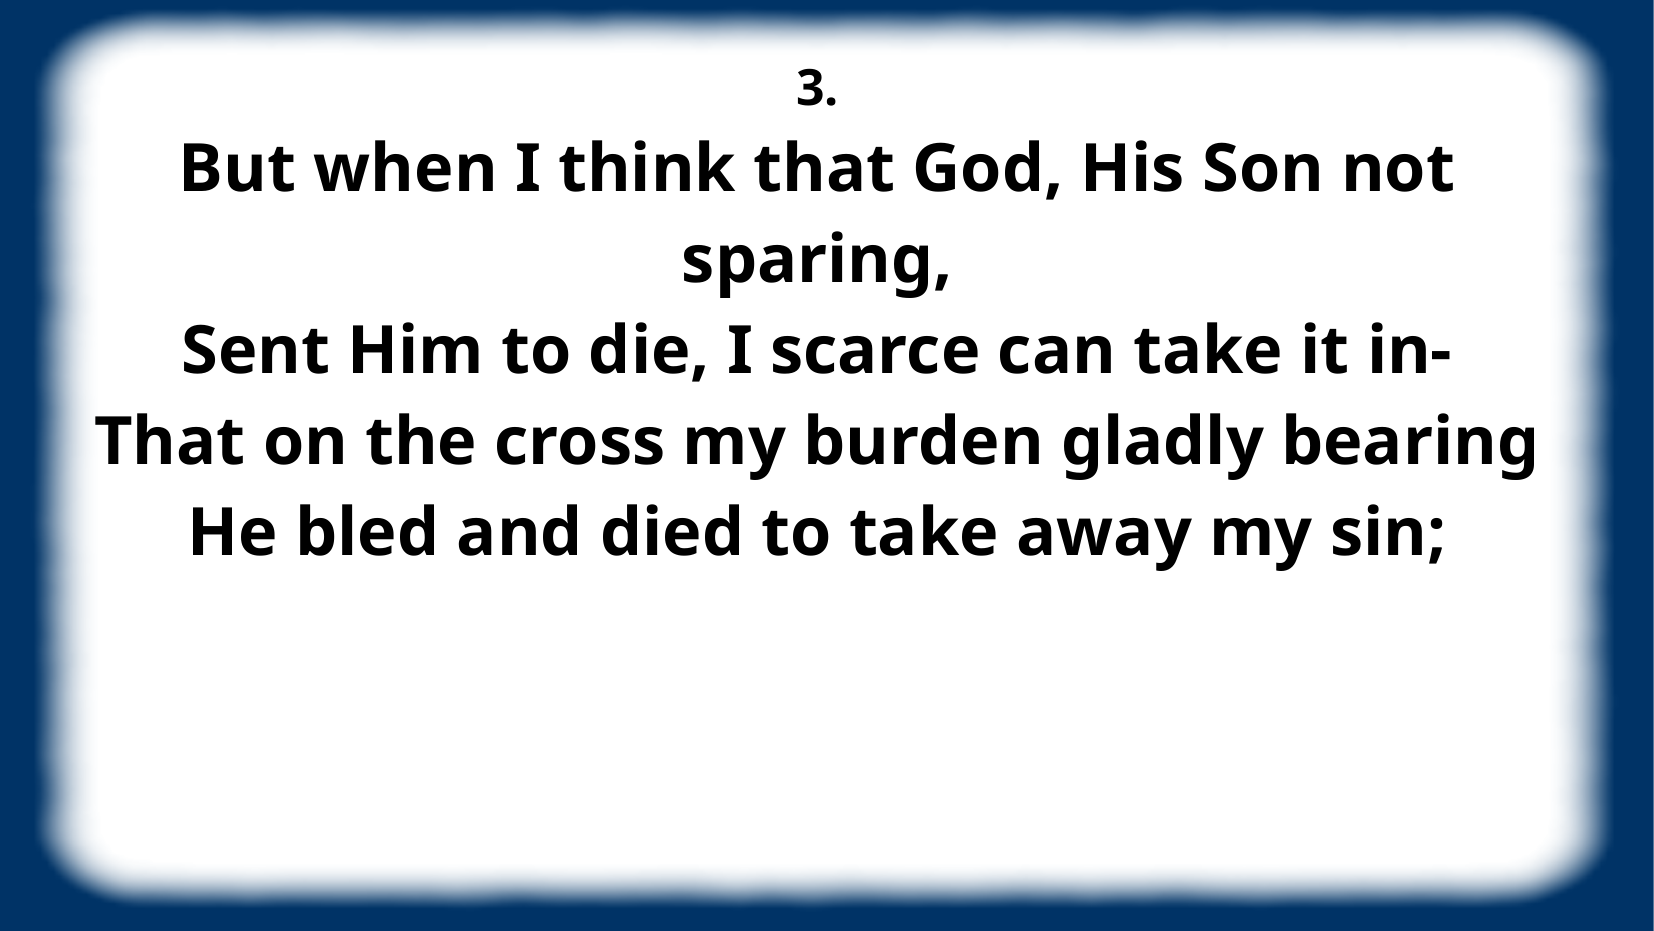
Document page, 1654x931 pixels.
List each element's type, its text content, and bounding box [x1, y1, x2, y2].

picture [0, 0, 1654, 931]
text_box 3. But when I think that God, His Son not sparing, Sent Him to die, I scarce can take it in- That on the cross my burden gladly bearing He bled and died to take away my sin; [45, 45, 1591, 482]
